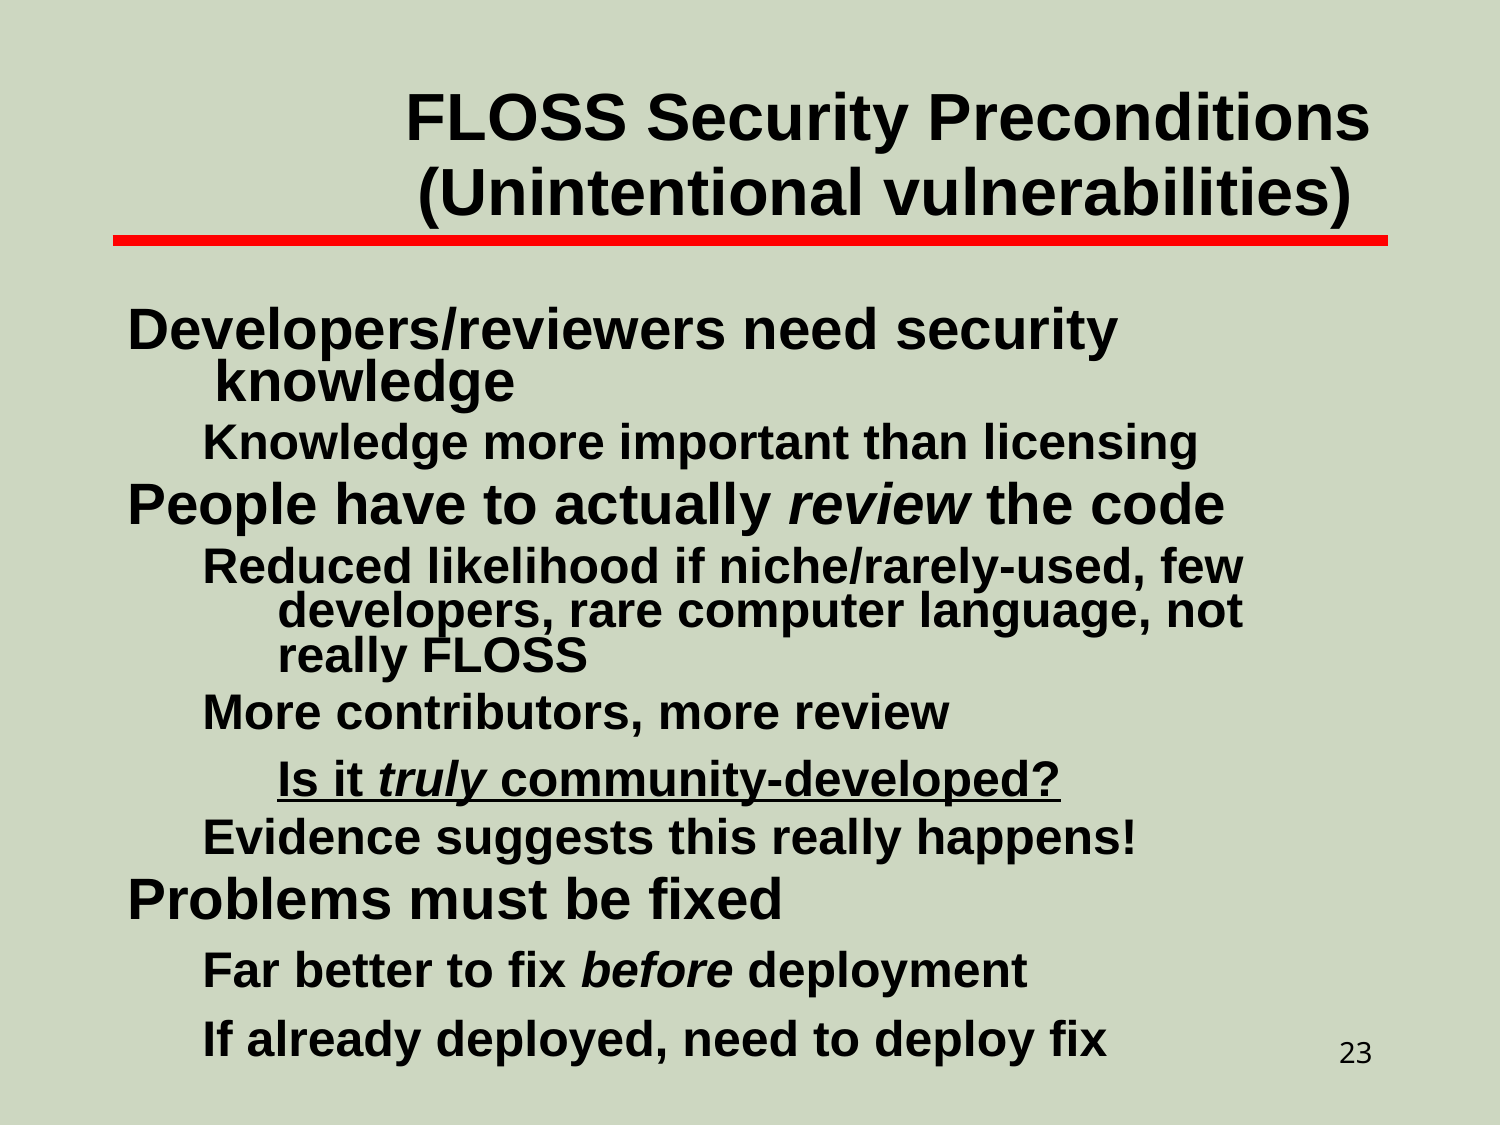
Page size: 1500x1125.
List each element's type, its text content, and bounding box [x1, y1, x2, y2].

title FLOSS Security Preconditions (Unintentional vulnerabilities) [337, 72, 1388, 238]
list Developers/reviewers need security knowledge Knowledge more important than licensing People have to actually review the code Reduced likelihood if niche/rarely-used, few developers, rare computer language, not really FLOSS More contributors, more review Is it truly community-developed? Evidence suggests this really happens! Problems must be fixed Far better to fix before deployment If already deployed, need to deploy fix [112, 299, 1388, 1088]
